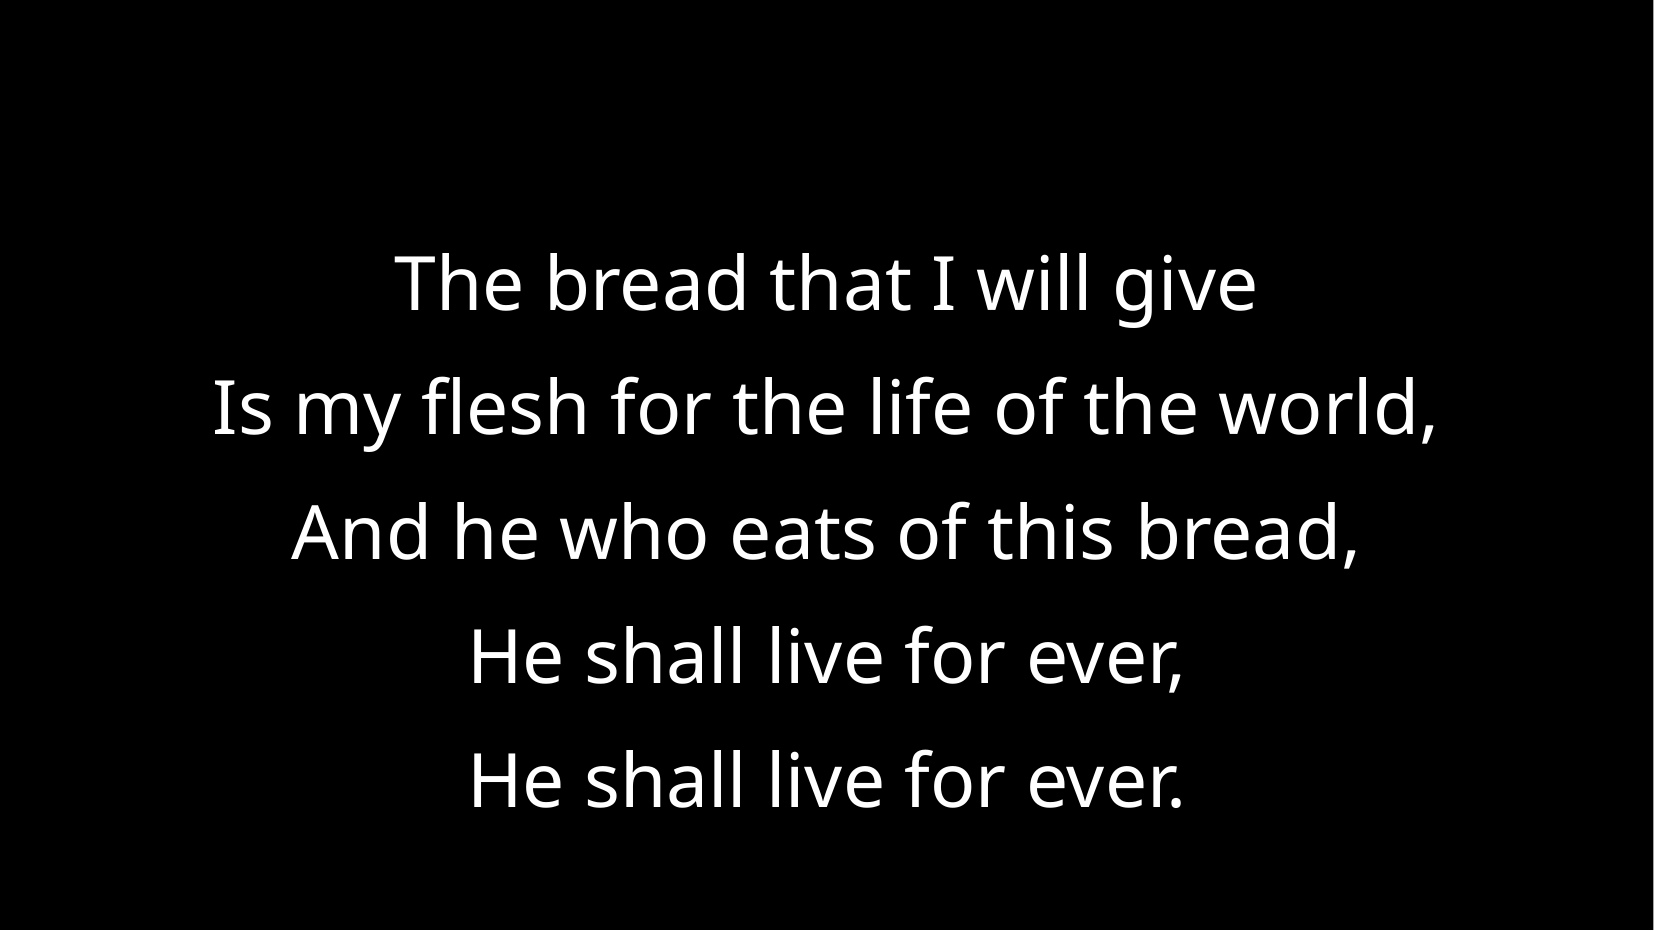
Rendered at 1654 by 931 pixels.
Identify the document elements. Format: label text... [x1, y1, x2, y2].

list The bread that I will give Is my flesh for the life of the world, And he who eats of this bread, He shall live for ever, He shall live for ever. [0, 230, 1654, 922]
